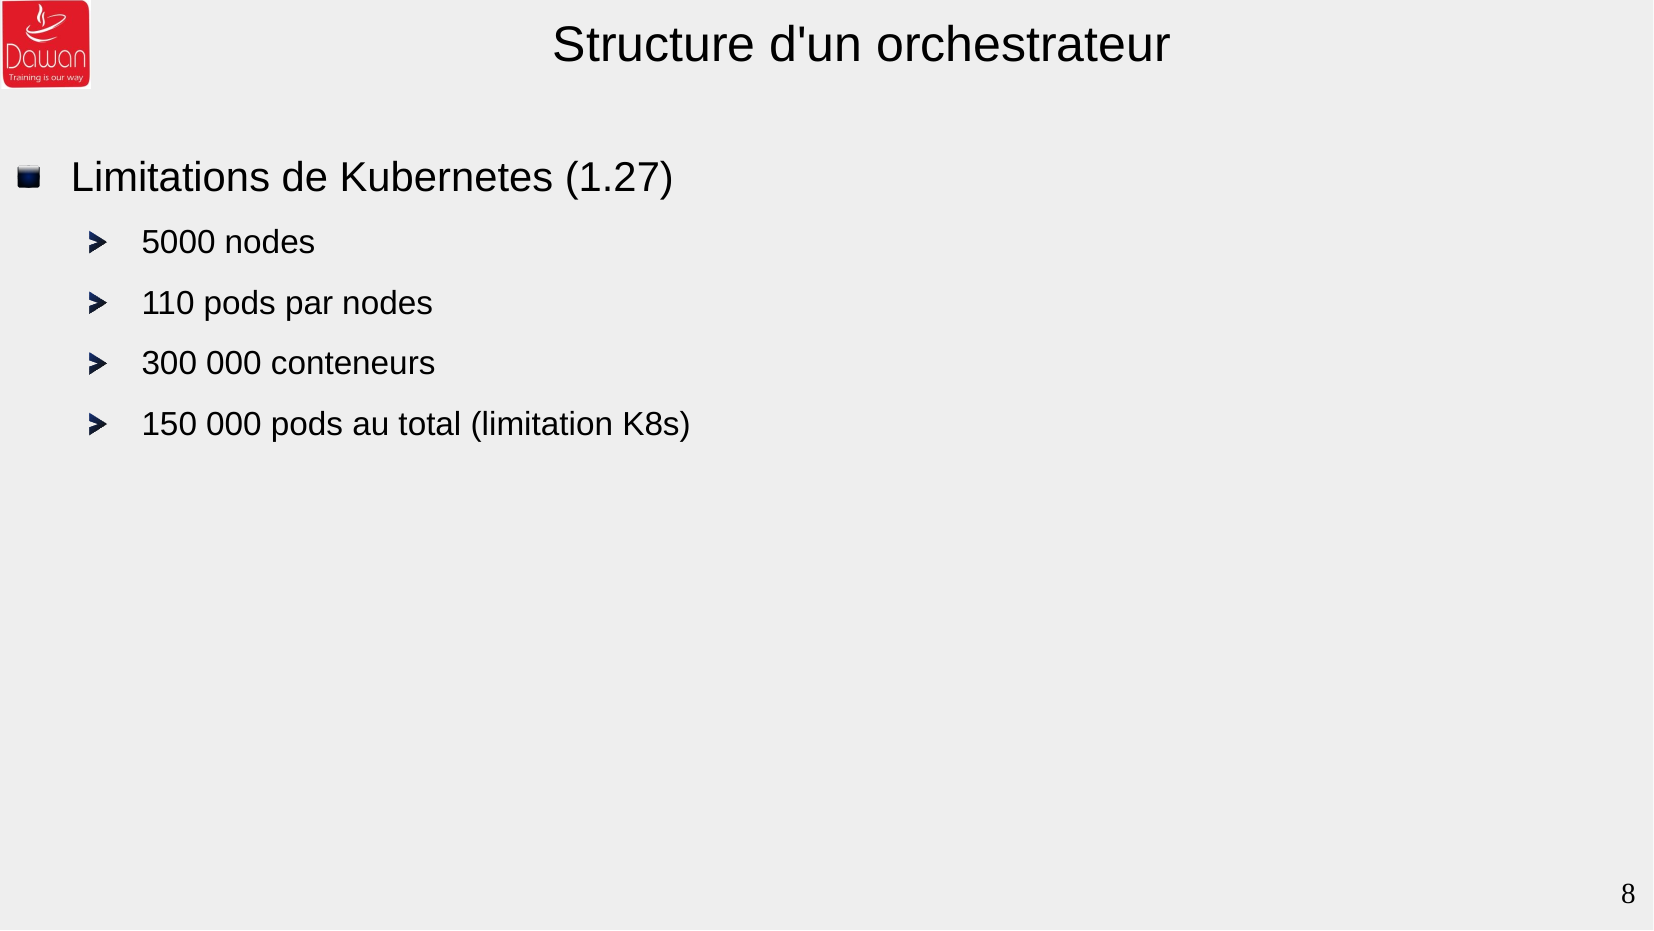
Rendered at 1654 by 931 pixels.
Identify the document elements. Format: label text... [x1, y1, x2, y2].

picture [1, 0, 91, 88]
list Limitations de Kubernetes (1.27) 5000 nodes 110 pods par nodes 300 000 conteneurs 150 000 pods au total (limitation K8s) [0, 88, 1654, 886]
title Structure d'un orchestrateur [366, 0, 1287, 88]
